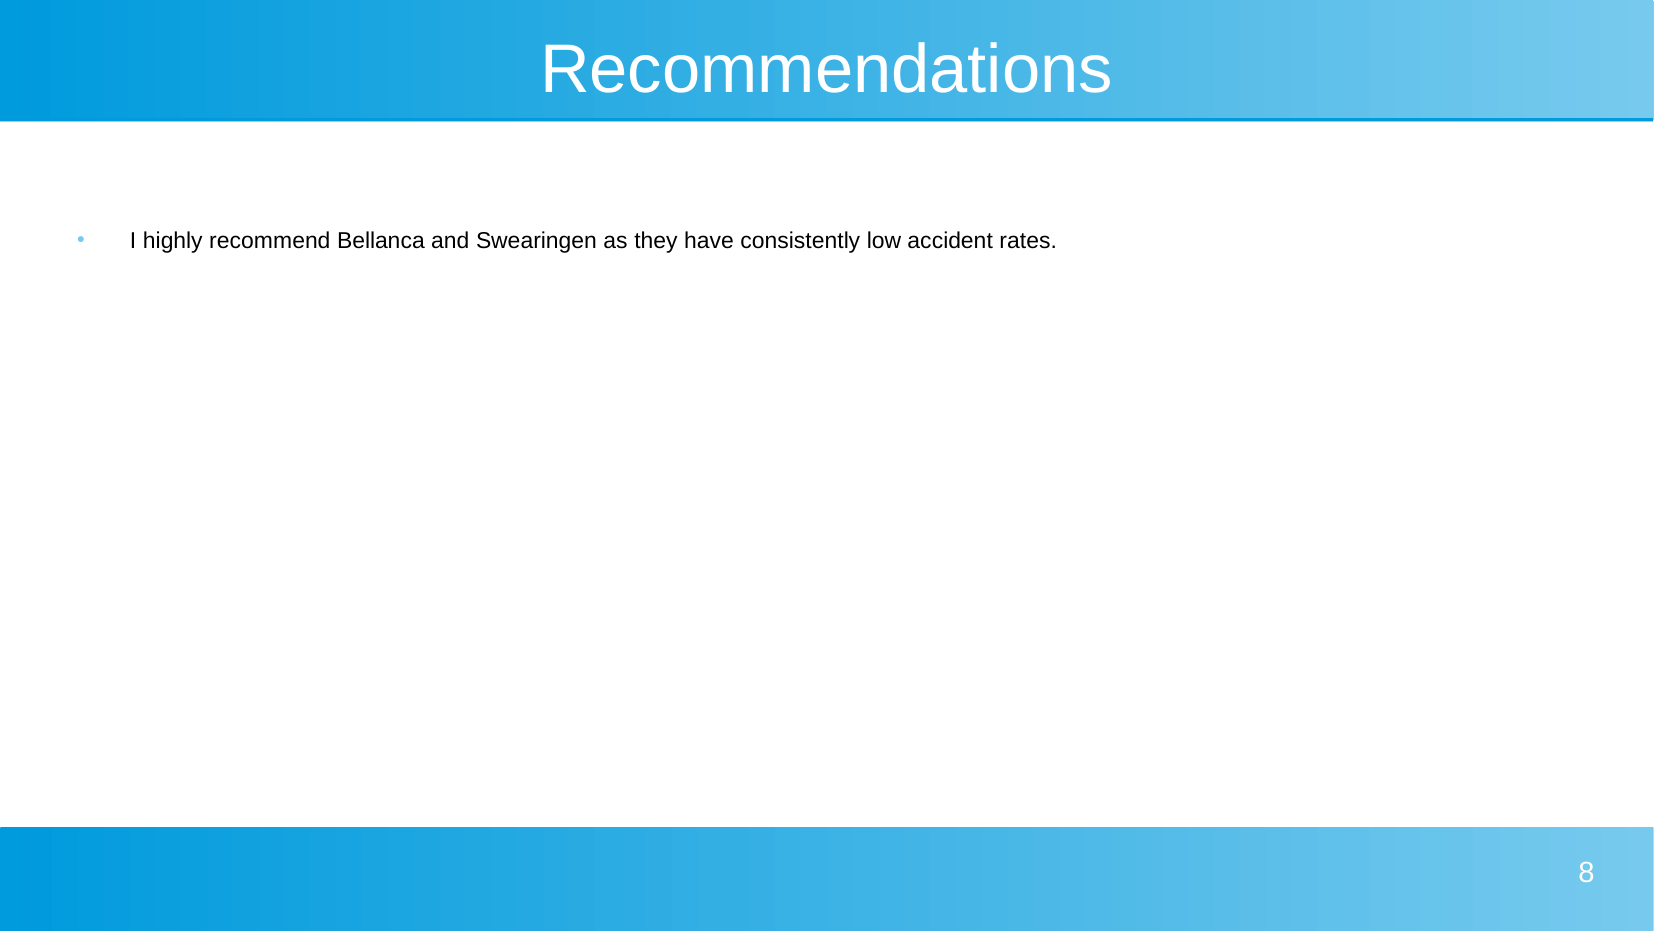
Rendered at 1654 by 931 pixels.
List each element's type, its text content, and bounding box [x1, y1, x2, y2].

list I highly recommend Bellanca and Swearingen as they have consistently low accident rates. [59, 177, 1595, 768]
title Recommendations [59, 29, 1595, 108]
